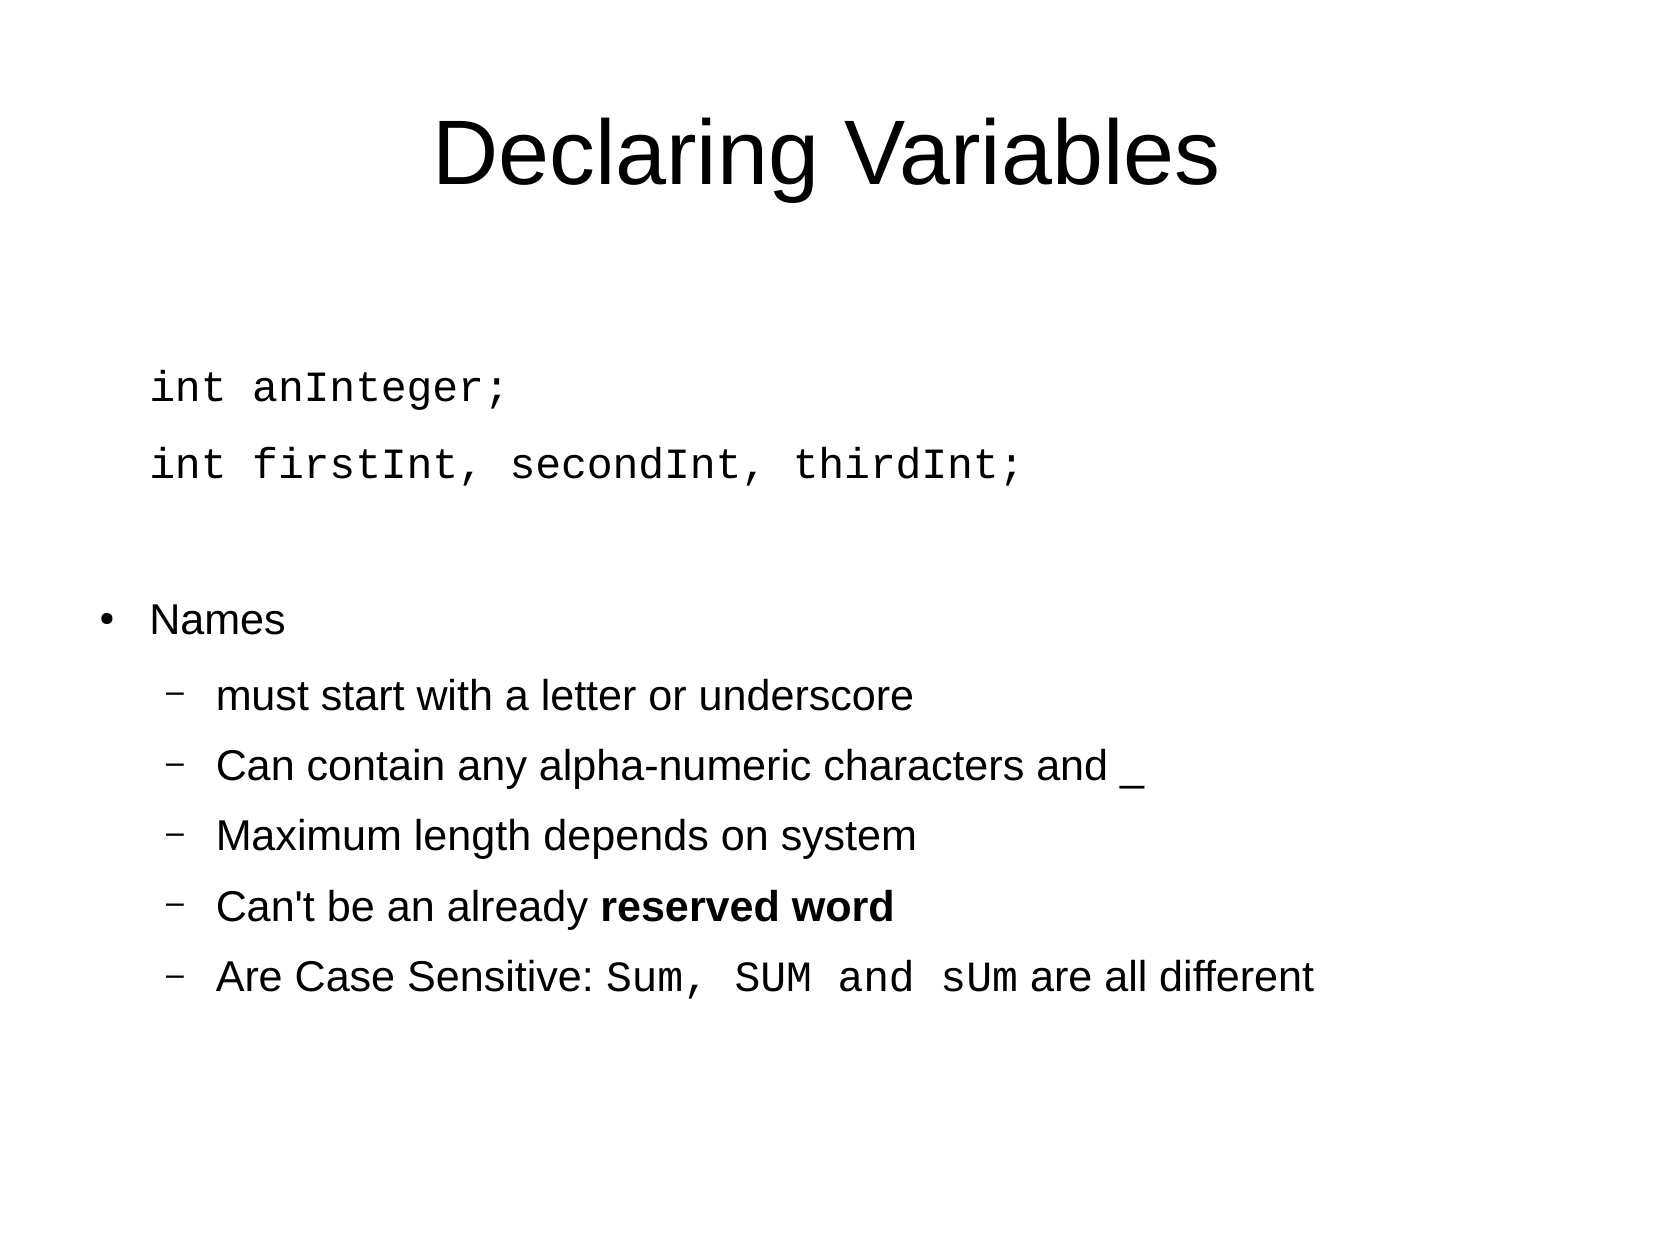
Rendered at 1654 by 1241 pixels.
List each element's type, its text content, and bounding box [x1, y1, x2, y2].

title Declaring Variables [82, 49, 1571, 257]
list int anInteger; int firstInt, secondInt, thirdInt; Names must start with a letter or underscore Can contain any alpha-numeric characters and _ Maximum length depends on system Can't be an already reserved word Are Case Sensitive: Sum, SUM and sUm are all different [82, 290, 1538, 1010]
